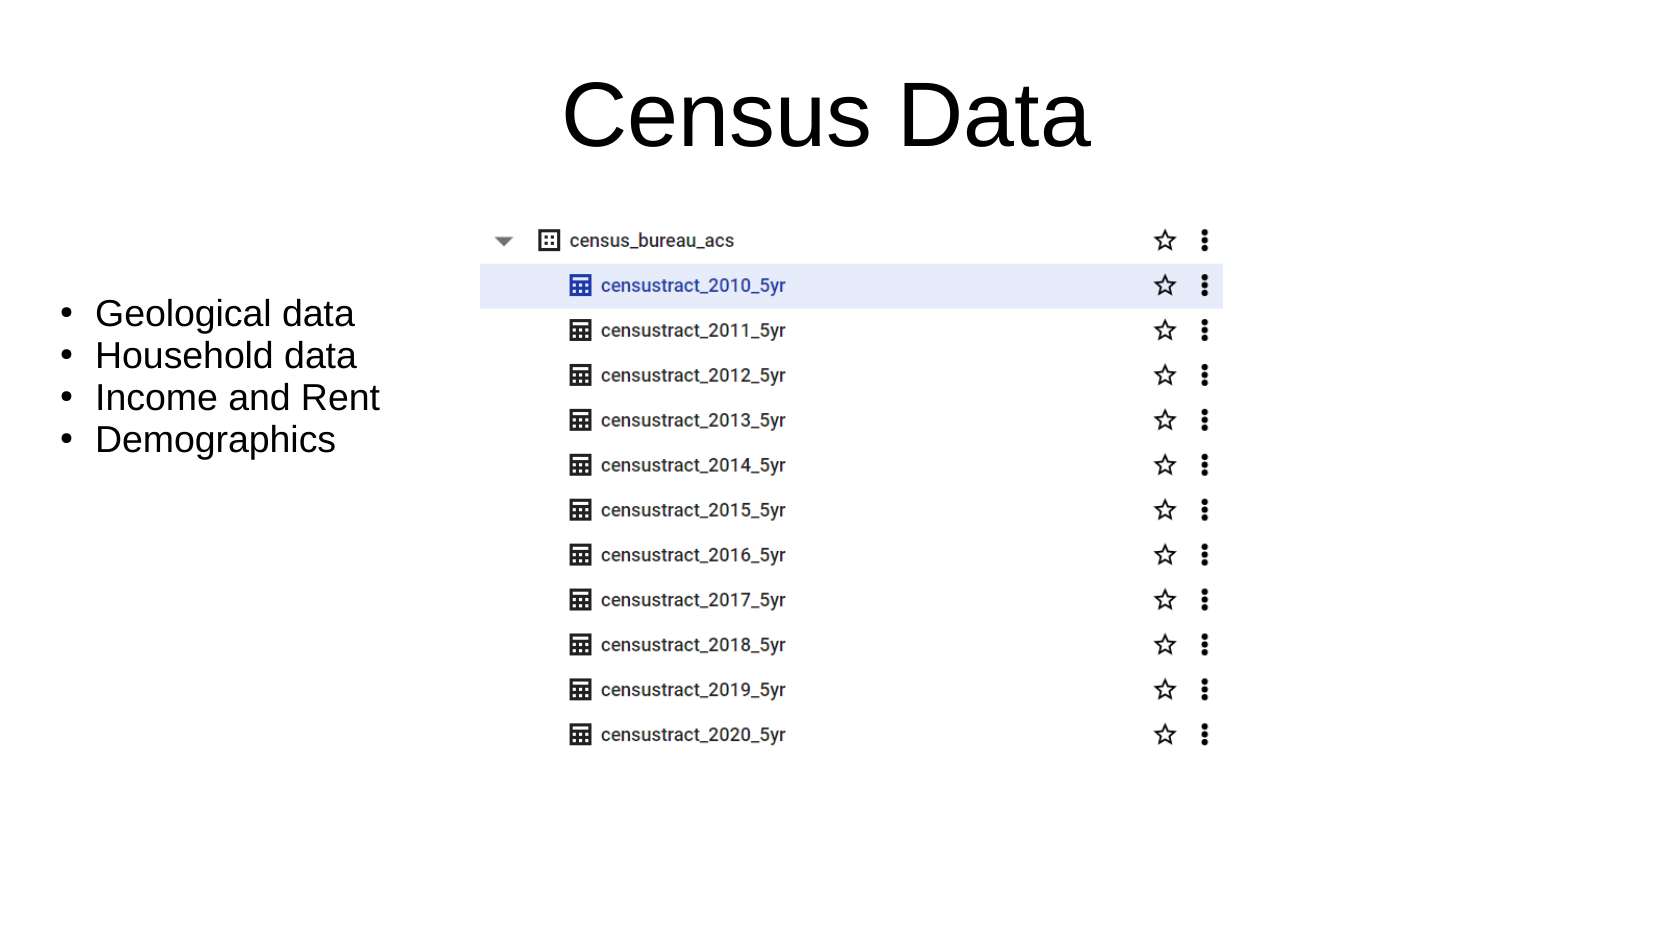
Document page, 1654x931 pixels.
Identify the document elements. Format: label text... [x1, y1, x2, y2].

text_box Geological data Household data Income and Rent Demographics [45, 285, 421, 511]
title Census Data [82, 37, 1571, 193]
picture [480, 224, 1223, 762]
